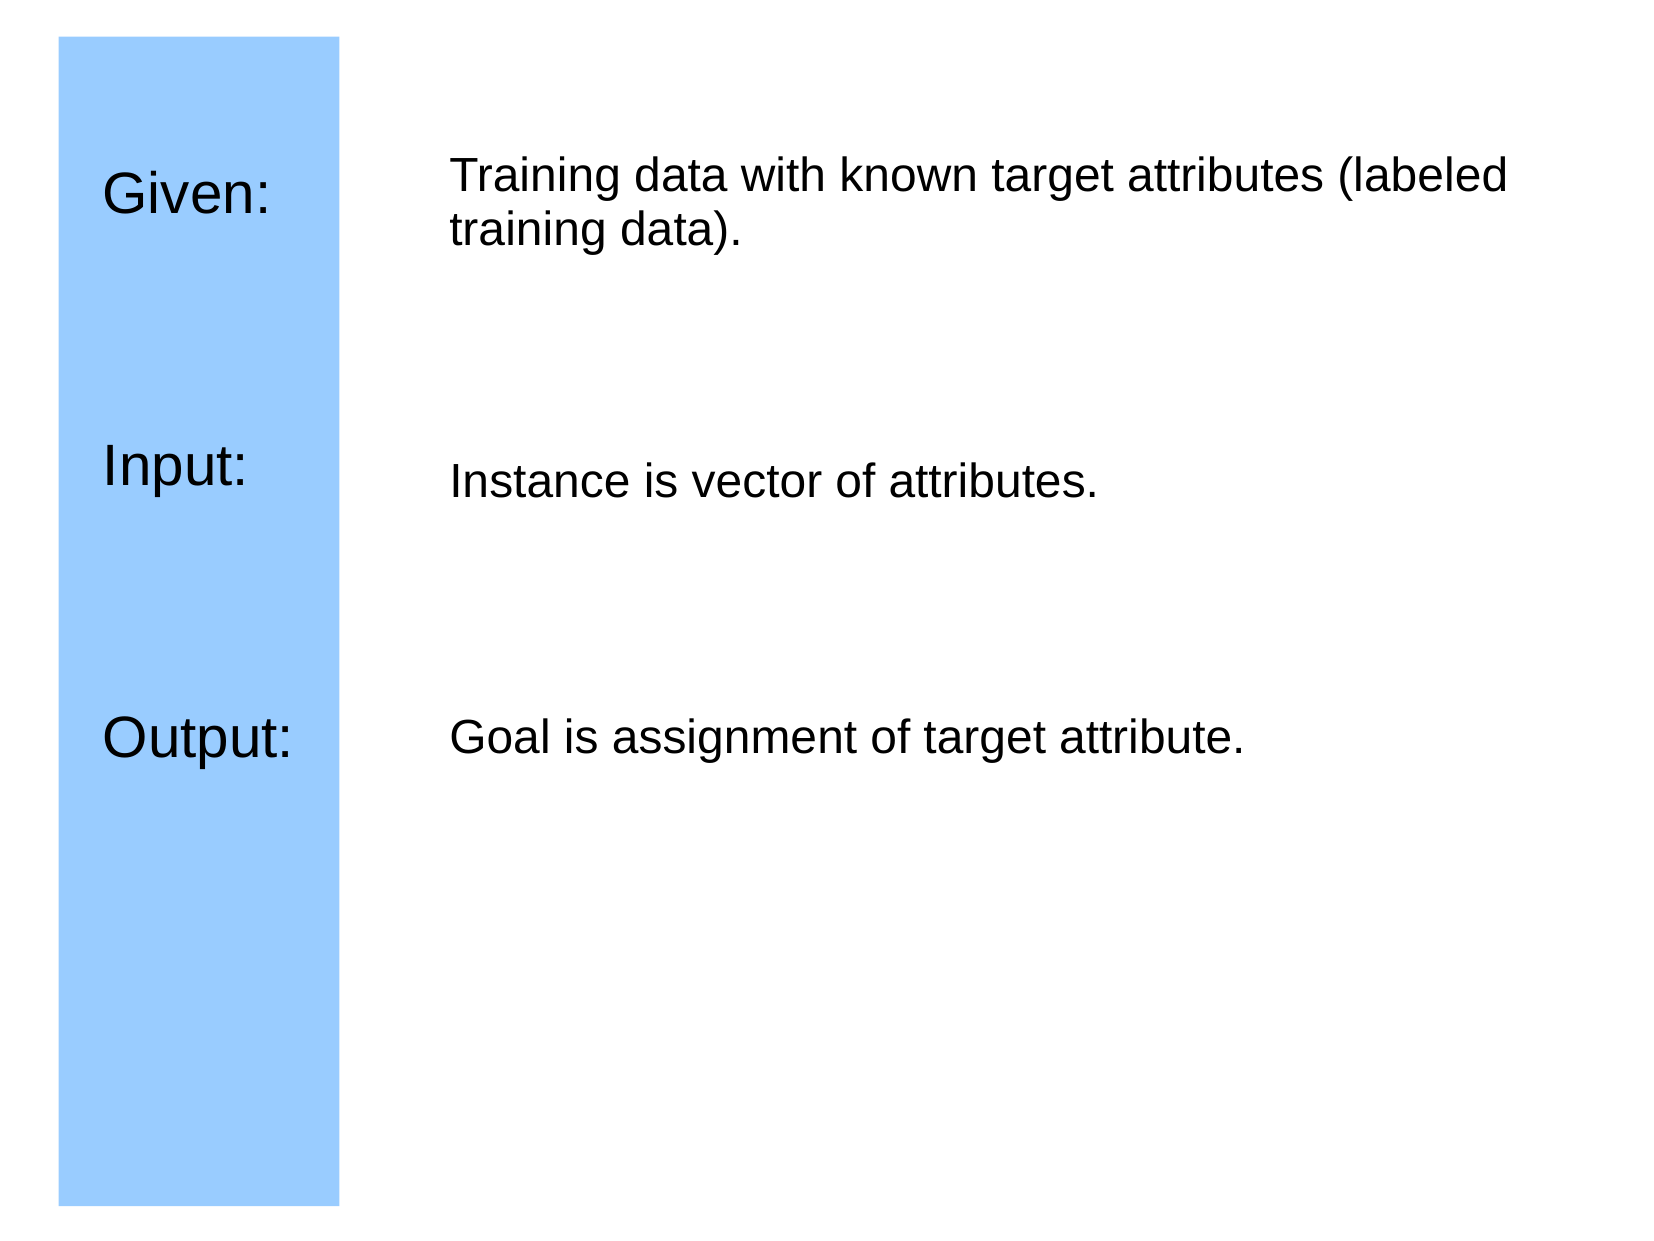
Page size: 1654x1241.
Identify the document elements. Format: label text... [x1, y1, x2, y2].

text_box Goal is assignment of target attribute. [434, 702, 1261, 772]
text_box Training data with known target attributes (labeled training data). [434, 140, 1523, 263]
text_box Given: [87, 153, 303, 234]
text_box Input: [88, 425, 280, 506]
text_box Output: [88, 697, 326, 777]
text_box [58, 36, 340, 1207]
text_box Instance is vector of attributes. [434, 446, 1114, 516]
